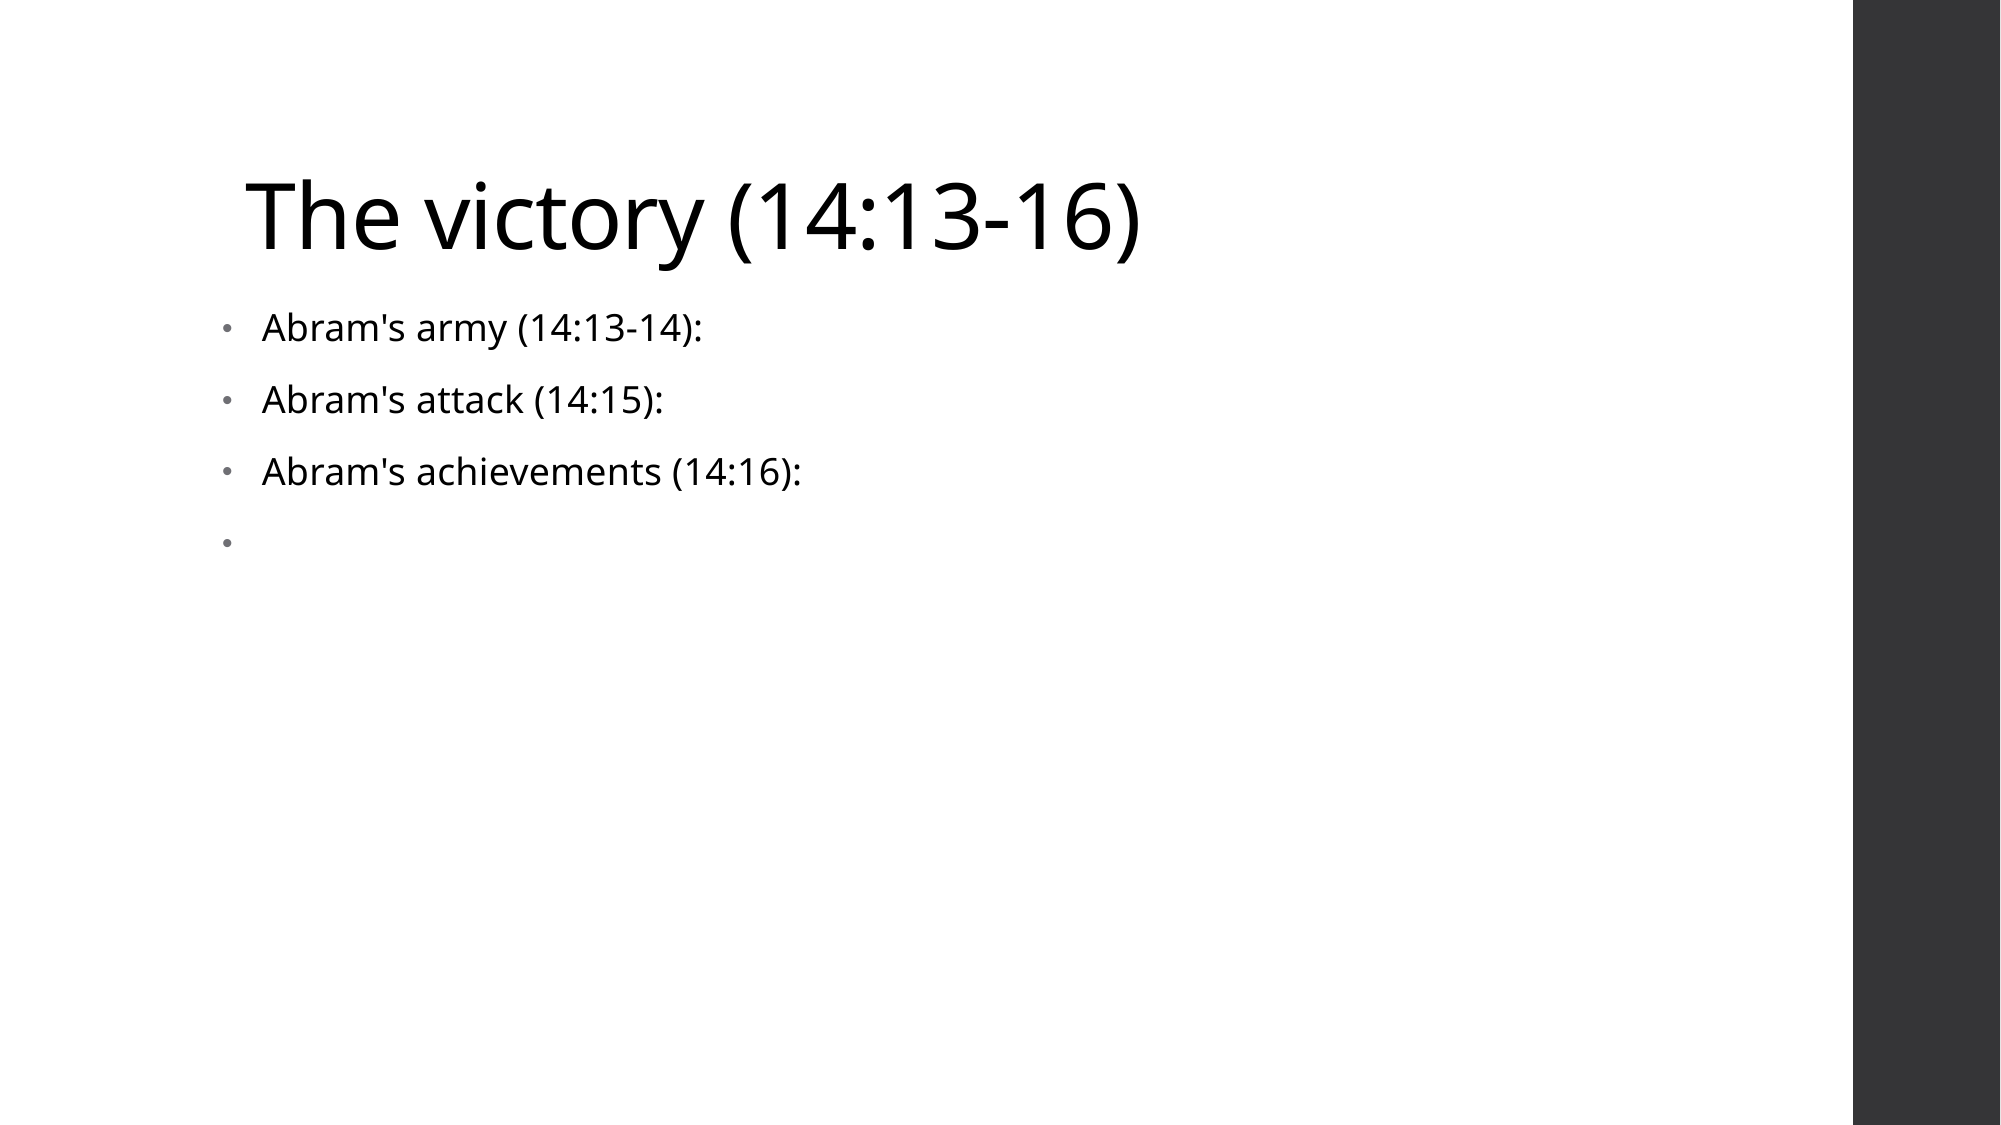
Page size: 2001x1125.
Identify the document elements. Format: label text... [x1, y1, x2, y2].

title The victory (14:13-16) [206, 60, 1797, 278]
list Abram's army (14:13-14): Abram's attack (14:15): Abram's achievements (14:16): [206, 299, 1617, 1014]
